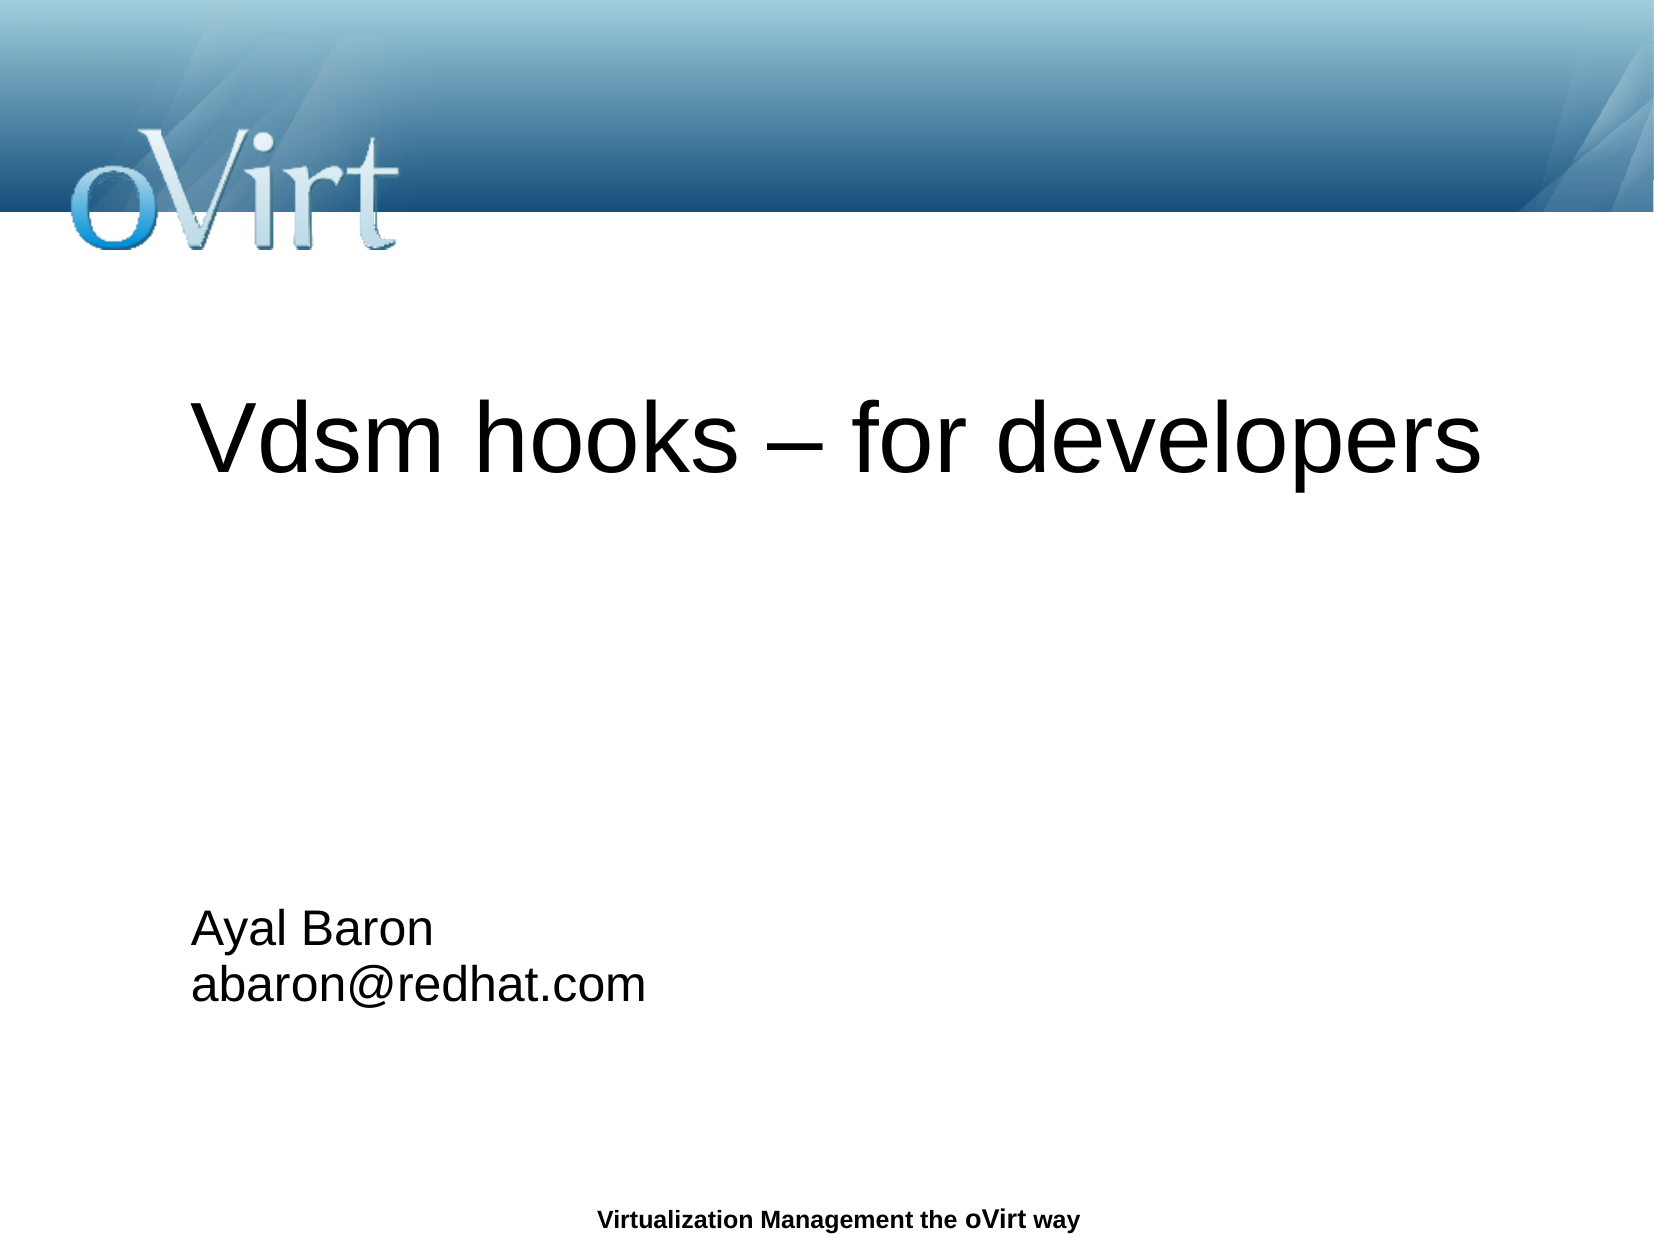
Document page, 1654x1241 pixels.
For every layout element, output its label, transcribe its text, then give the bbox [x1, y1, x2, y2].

text_box Ayal Baron abaron@redhat.com [176, 669, 1549, 1029]
picture [0, 0, 1654, 250]
text_box Vdsm hooks – for developers [175, 374, 1549, 510]
